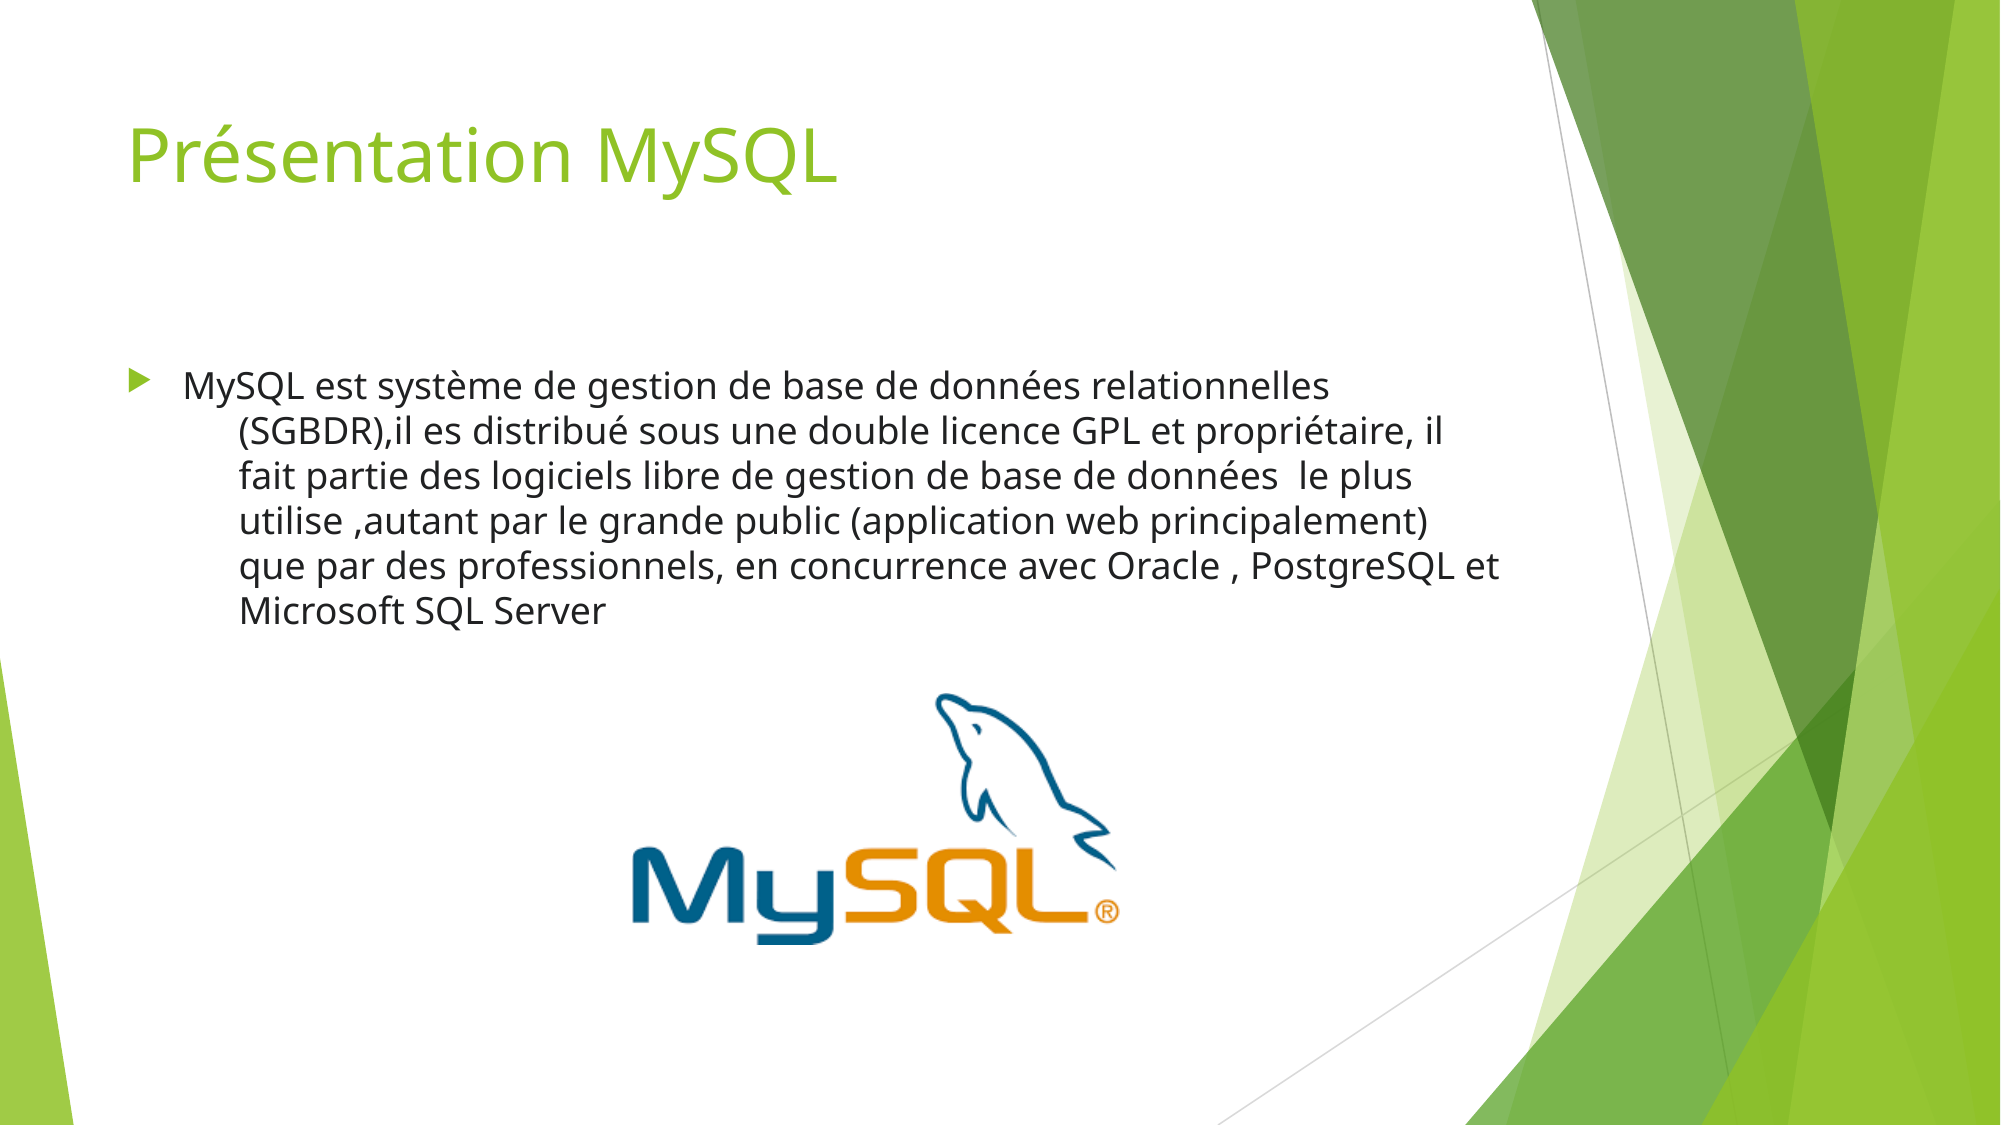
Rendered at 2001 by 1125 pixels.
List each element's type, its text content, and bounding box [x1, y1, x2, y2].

picture [632, 693, 1120, 945]
title Présentation MySQL [111, 99, 1522, 317]
list MySQL est système de gestion de base de données relationnelles (SGBDR),il es distribué sous une double licence GPL et propriétaire, il fait partie des logiciels libre de gestion de base de données le plus utilise ,autant par le grande public (application web principalement) que par des professionnels, en concurrence avec Oracle , PostgreSQL et Microsoft SQL Server [111, 354, 1522, 992]
